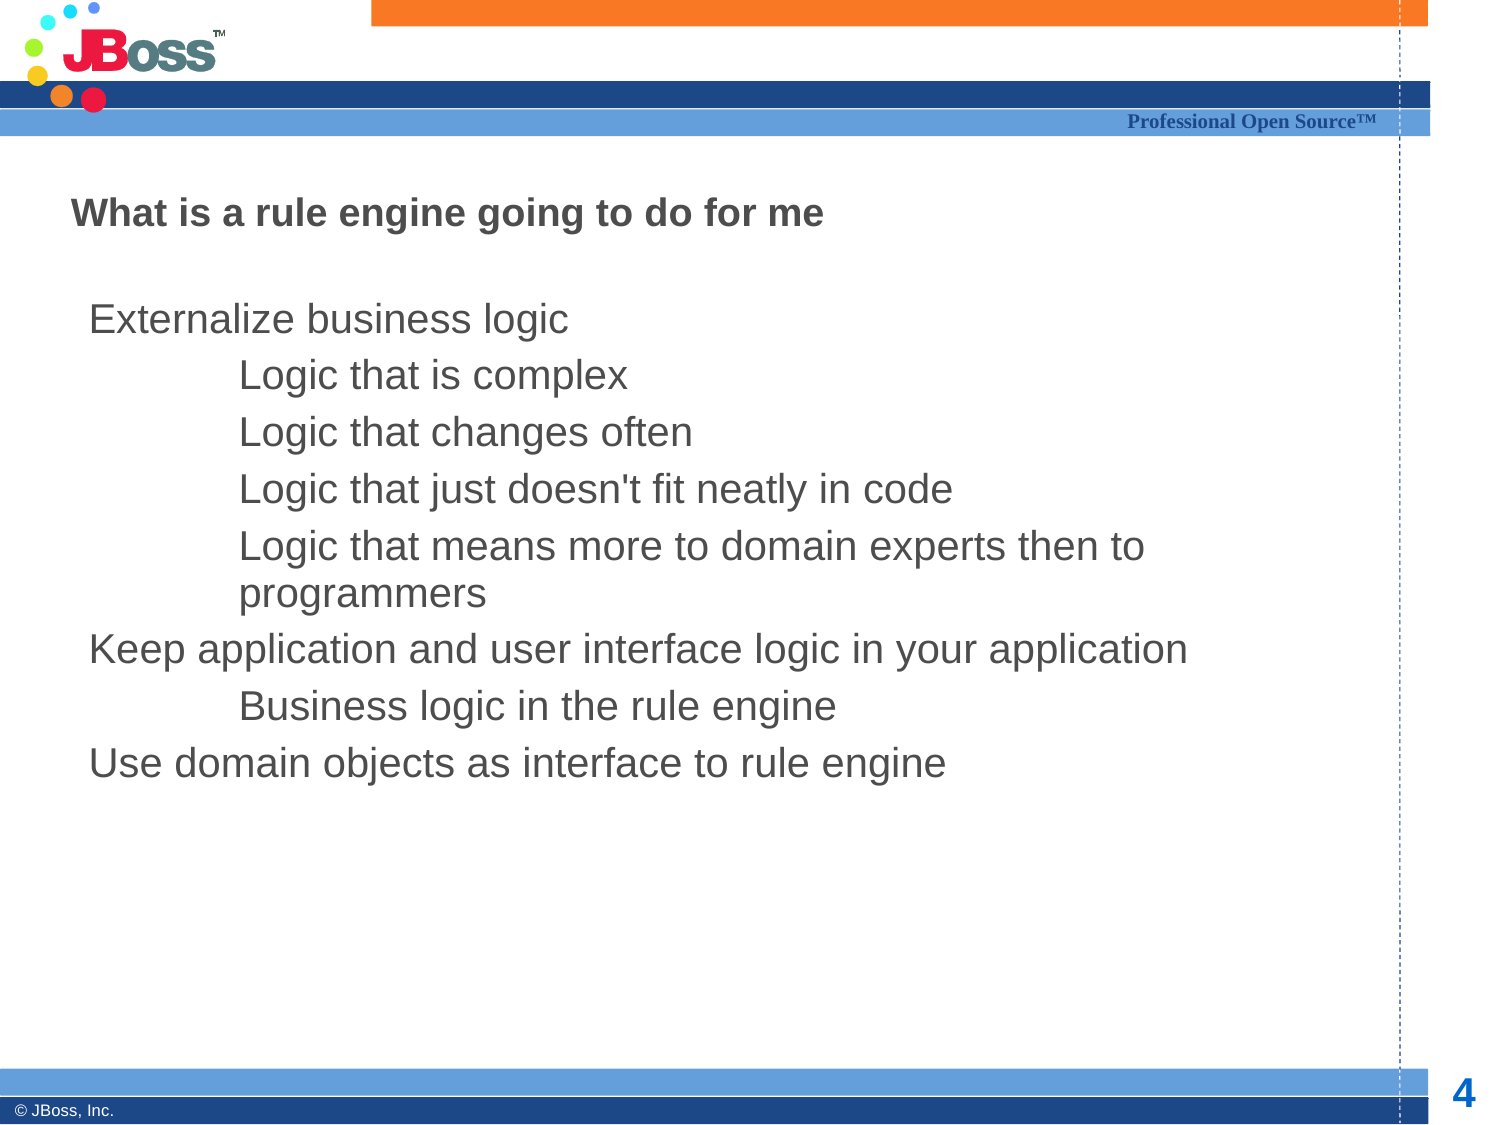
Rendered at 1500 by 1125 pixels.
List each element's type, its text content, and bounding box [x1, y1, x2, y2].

title What is a rule engine going to do for me [70, 129, 1359, 296]
text_box Externalize business logic Logic that is complex Logic that changes often Logic that just doesn't fit neatly in code Logic that means more to domain experts then to programmers Keep application and user interface logic in your application Business logic in the rule engine Use domain objects as interface to rule engine [88, 295, 1377, 790]
subtitle [75, 263, 1425, 1006]
